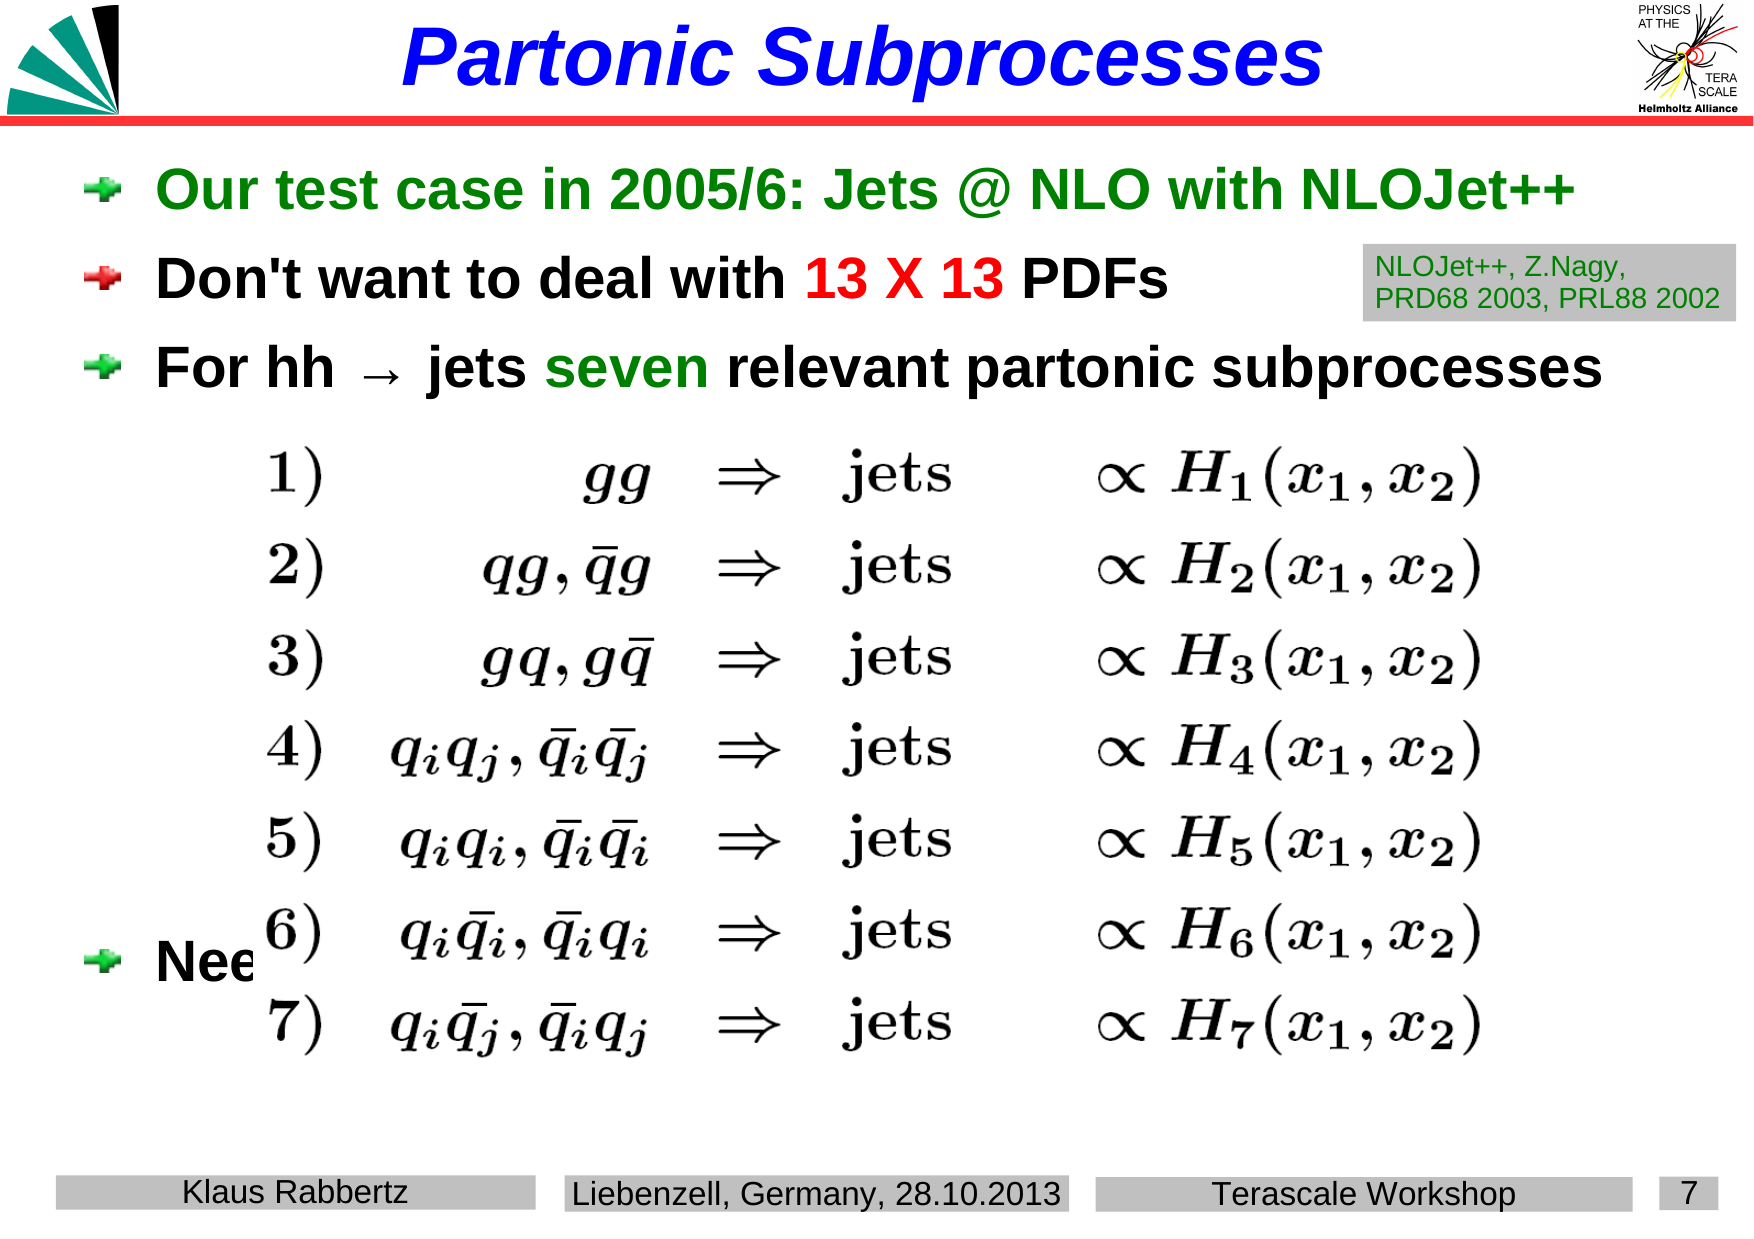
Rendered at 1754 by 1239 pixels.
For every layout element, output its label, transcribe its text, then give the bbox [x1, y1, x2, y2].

list Our test case in 2005/6: Jets @ NLO with NLOJet++ Don't want to deal with 13 X 13 PDFs For hh → jets seven relevant partonic subprocesses Need only seven linear combinations Hi of PDFs [25, 157, 1728, 1172]
picture [253, 432, 1495, 1078]
title Partonic Subprocesses [123, 0, 1606, 114]
picture [1631, 1, 1745, 115]
picture [7, 5, 119, 116]
text_box NLOJet++, Z.Nagy, PRD68 2003, PRL88 2002 [1362, 243, 1737, 322]
